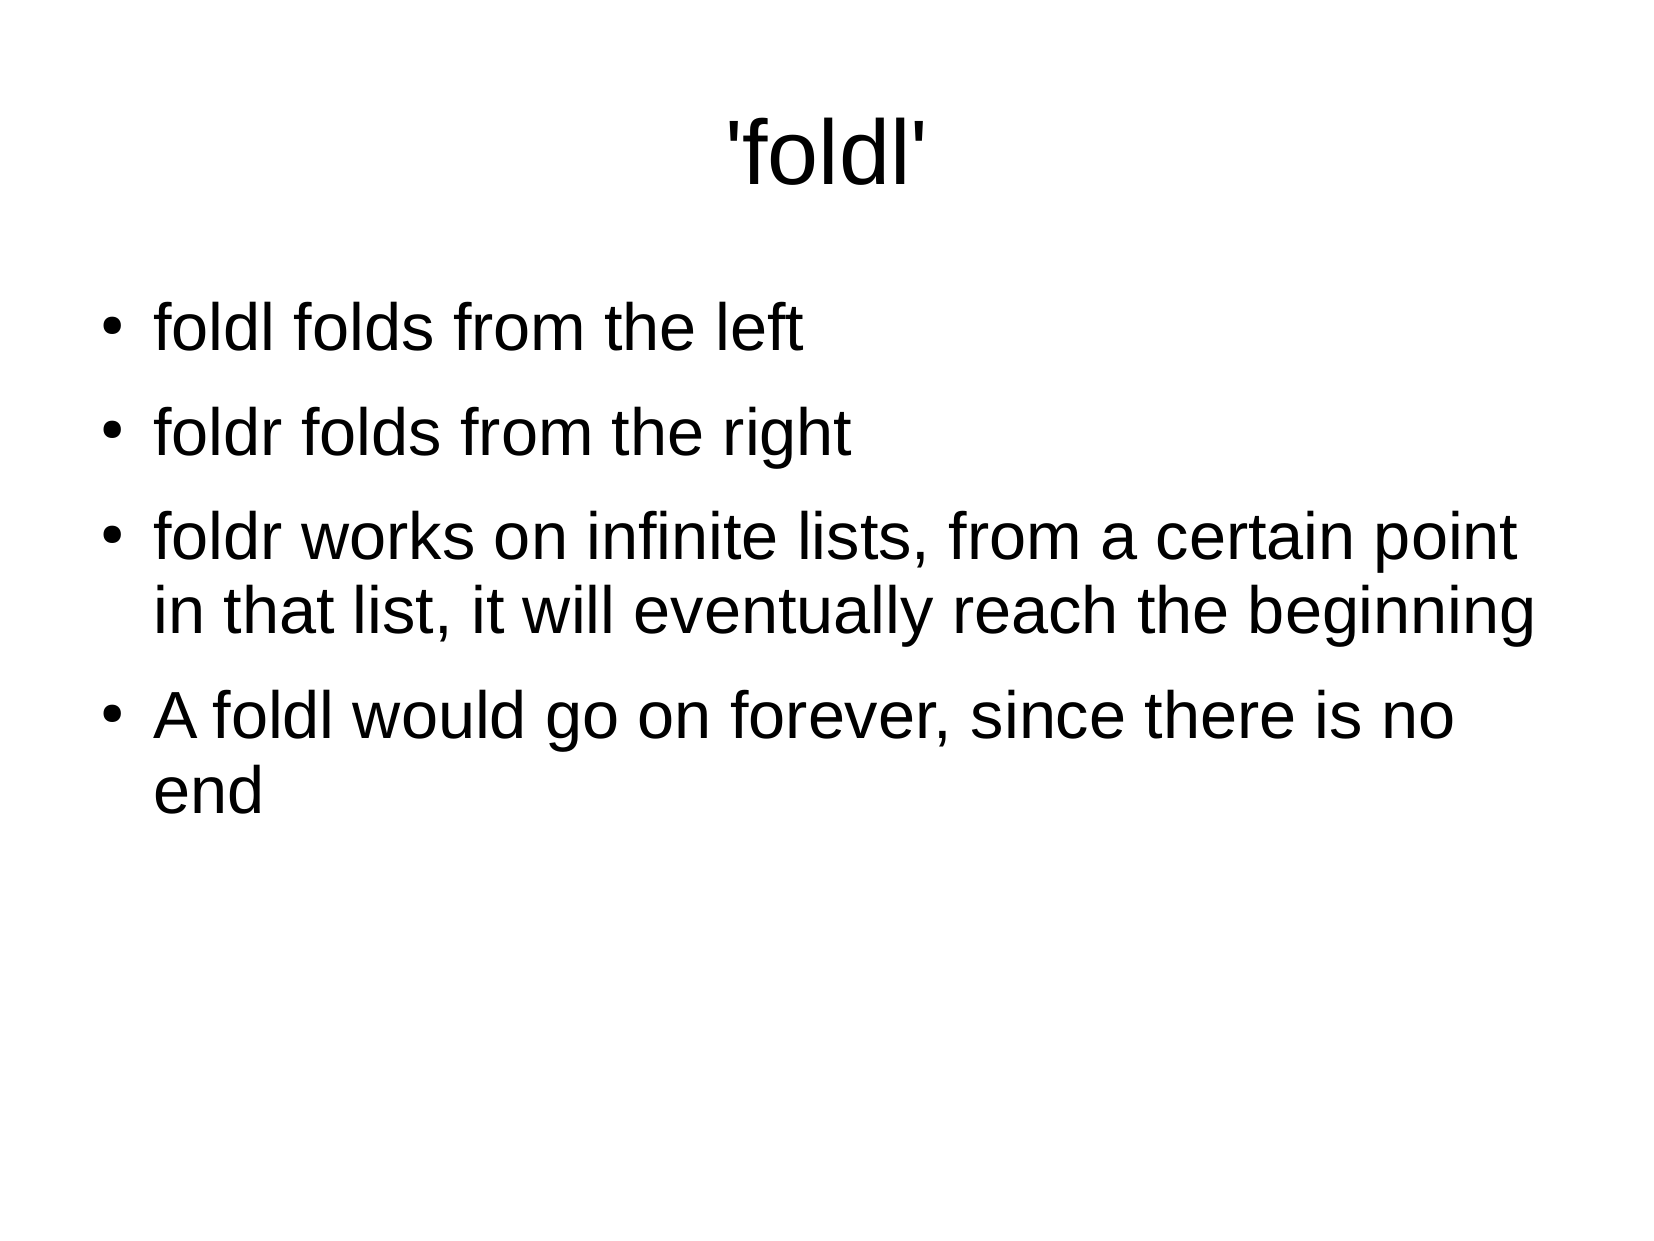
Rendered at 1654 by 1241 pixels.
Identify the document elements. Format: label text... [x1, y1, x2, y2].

list foldl folds from the left foldr folds from the right foldr works on infinite lists, from a certain point in that list, it will eventually reach the beginning A foldl would go on forever, since there is no end [82, 290, 1571, 1094]
title 'foldl' [82, 56, 1571, 250]
